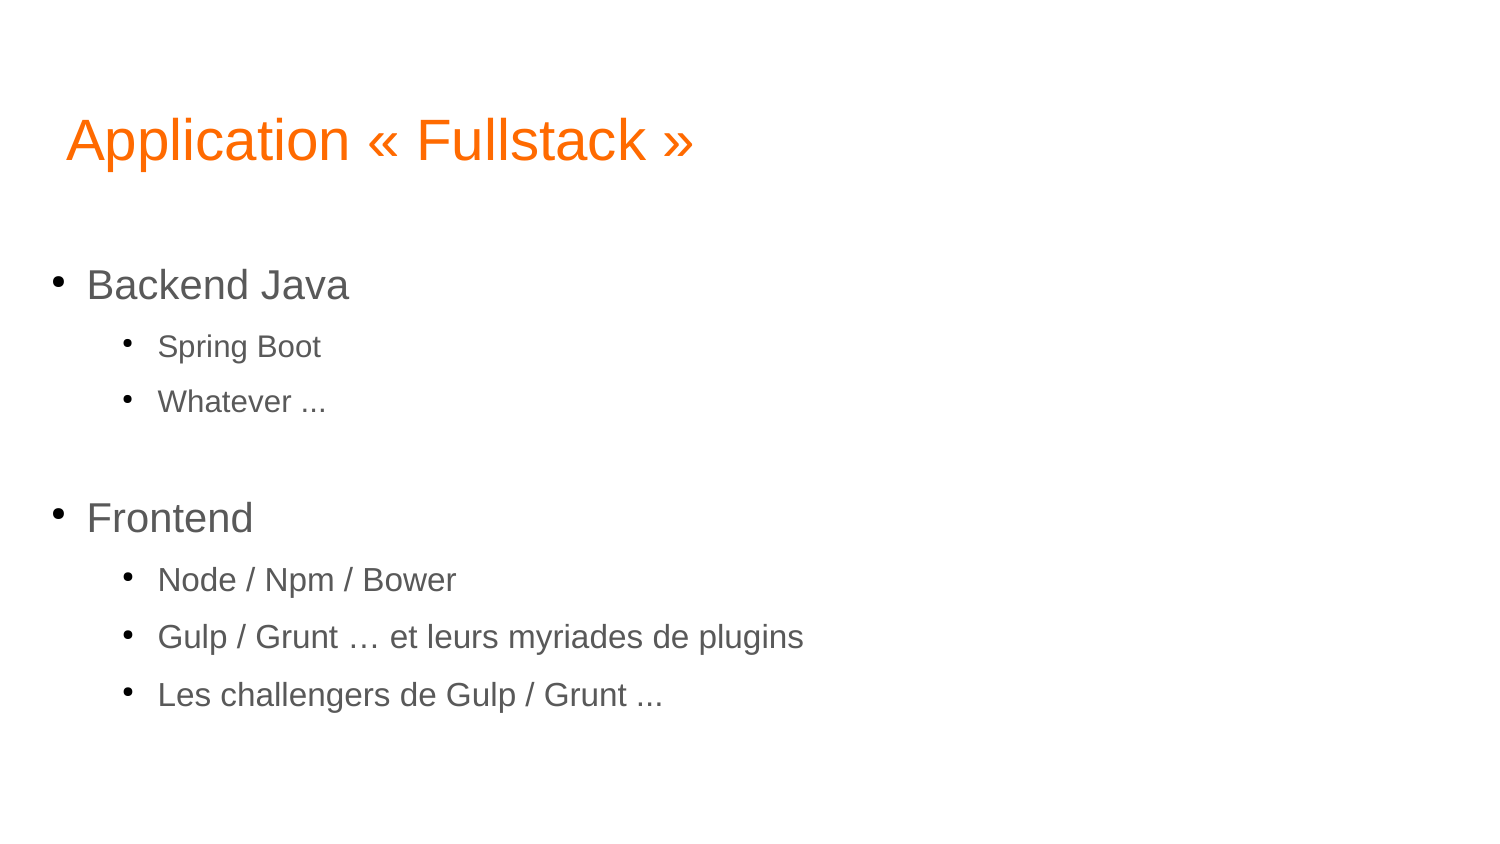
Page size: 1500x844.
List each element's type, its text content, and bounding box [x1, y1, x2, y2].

list Backend Java Spring Boot Whatever ... Frontend Node / Npm / Bower Gulp / Grunt … et leurs myriades de plugins Les challengers de Gulp / Grunt ... [51, 189, 1449, 750]
title Application « Fullstack » [51, 72, 1449, 167]
